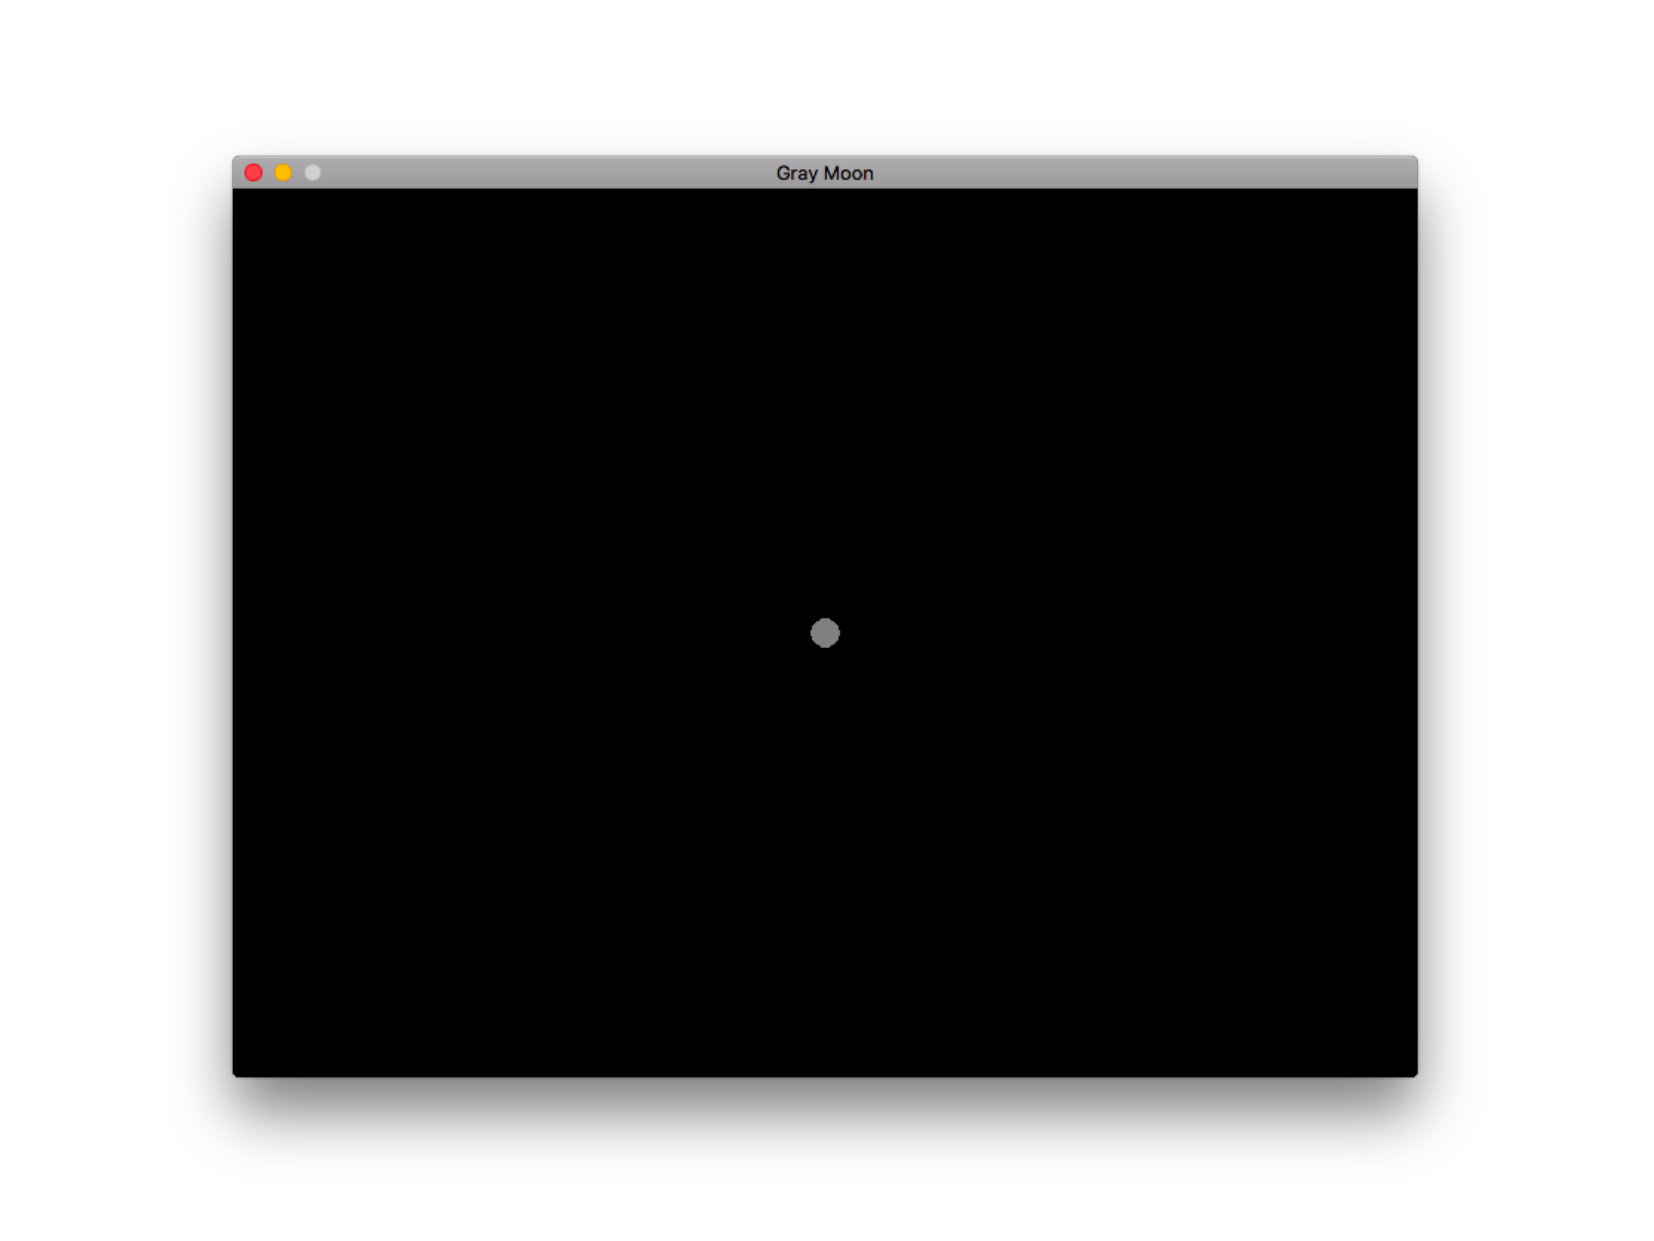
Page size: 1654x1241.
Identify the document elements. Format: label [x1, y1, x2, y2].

picture [150, 109, 1501, 1197]
